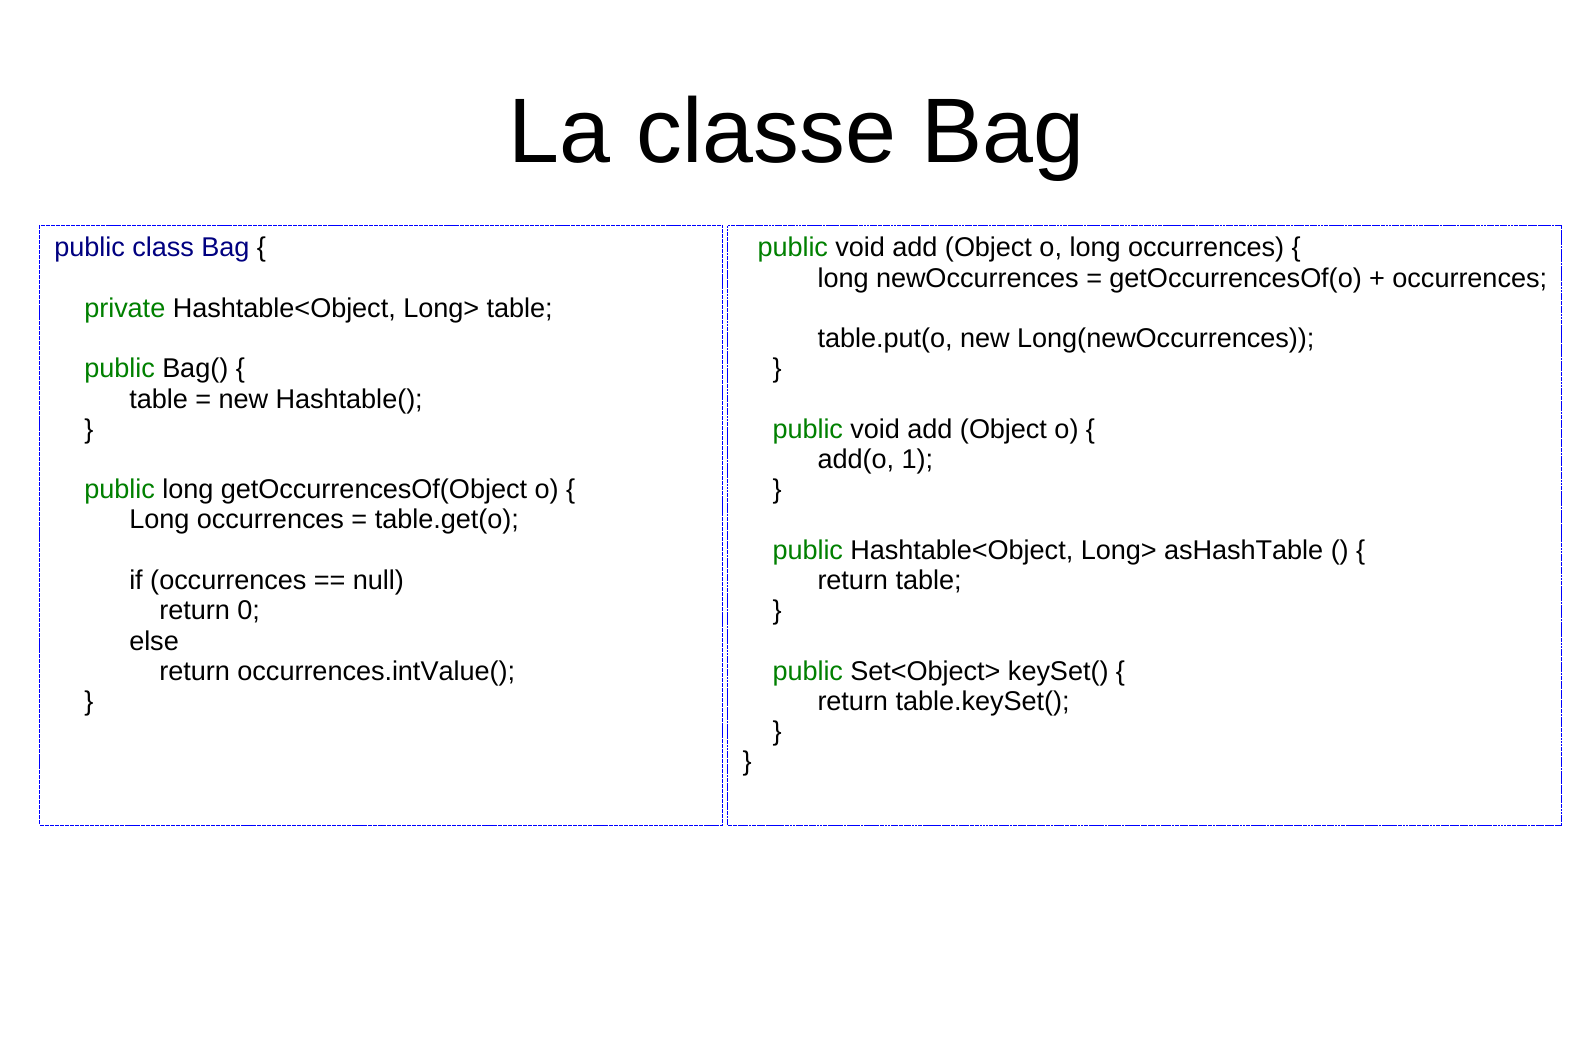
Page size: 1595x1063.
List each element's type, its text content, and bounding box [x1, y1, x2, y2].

text_box public class Bag { private Hashtable<Object, Long> table; public Bag() { table = new Hashtable(); } public long getOccurrencesOf(Object o) { Long occurrences = table.get(o); if (occurrences == null) return 0; else return occurrences.intValue(); } [39, 225, 723, 826]
text_box public void add (Object o, long occurrences) { long newOccurrences = getOccurrencesOf(o) + occurrences; table.put(o, new Long(newOccurrences)); } public void add (Object o) { add(o, 1); } public Hashtable<Object, Long> asHashTable () { return table; } public Set<Object> keySet() { return table.keySet(); } } [727, 225, 1562, 826]
title La classe Bag [79, 42, 1515, 220]
text_box [723, 262, 727, 320]
